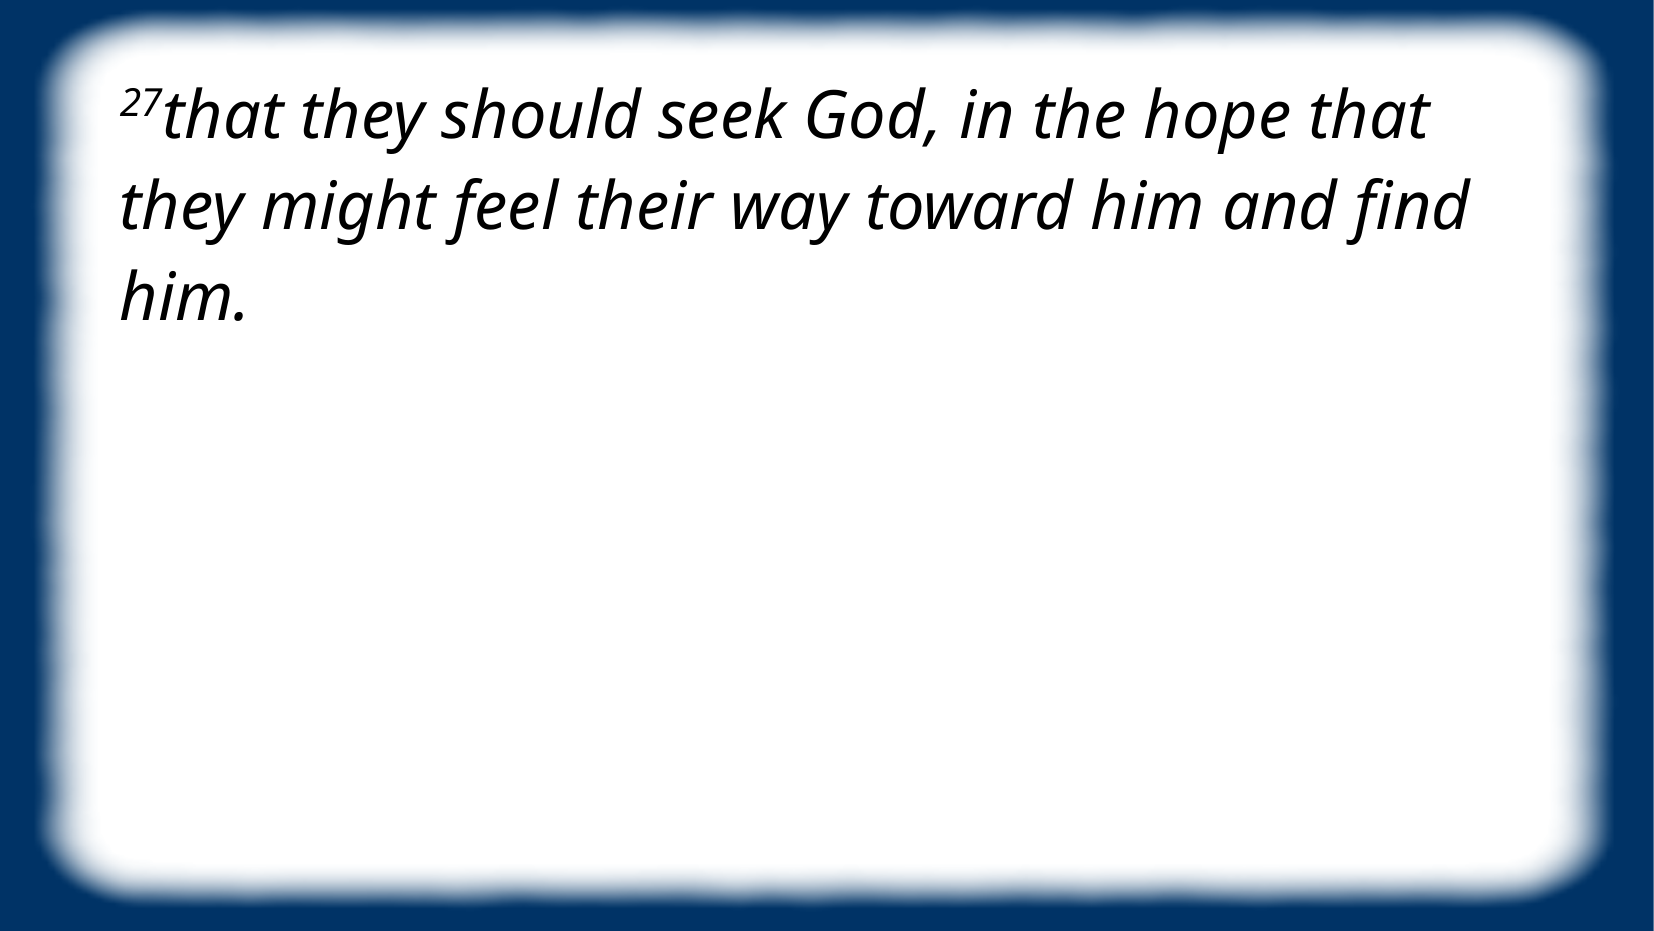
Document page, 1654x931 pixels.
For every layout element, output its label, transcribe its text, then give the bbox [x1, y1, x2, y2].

picture [0, 0, 1654, 931]
text_box 27that they should seek God, in the hope that they might feel their way toward him and find him. [105, 60, 1546, 342]
